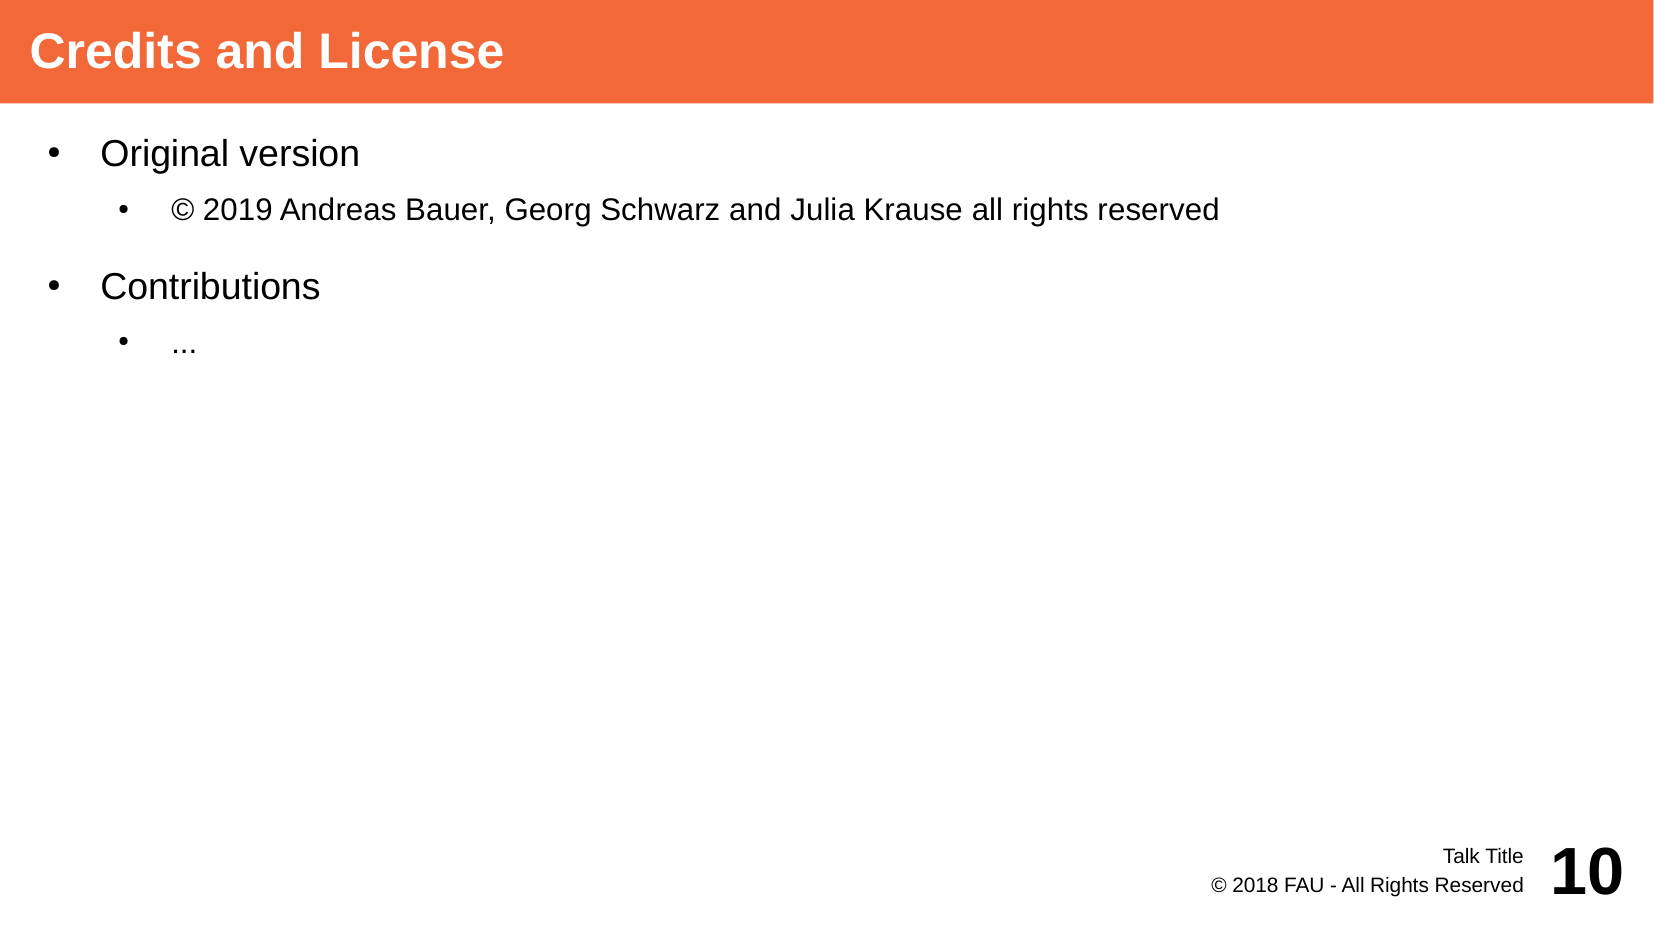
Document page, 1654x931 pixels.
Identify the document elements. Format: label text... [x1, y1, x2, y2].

title Credits and License [0, 0, 1654, 104]
list Original version © 2019 Andreas Bauer, Georg Schwarz and Julia Krause all rights reserved Contributions ... [29, 132, 1625, 813]
